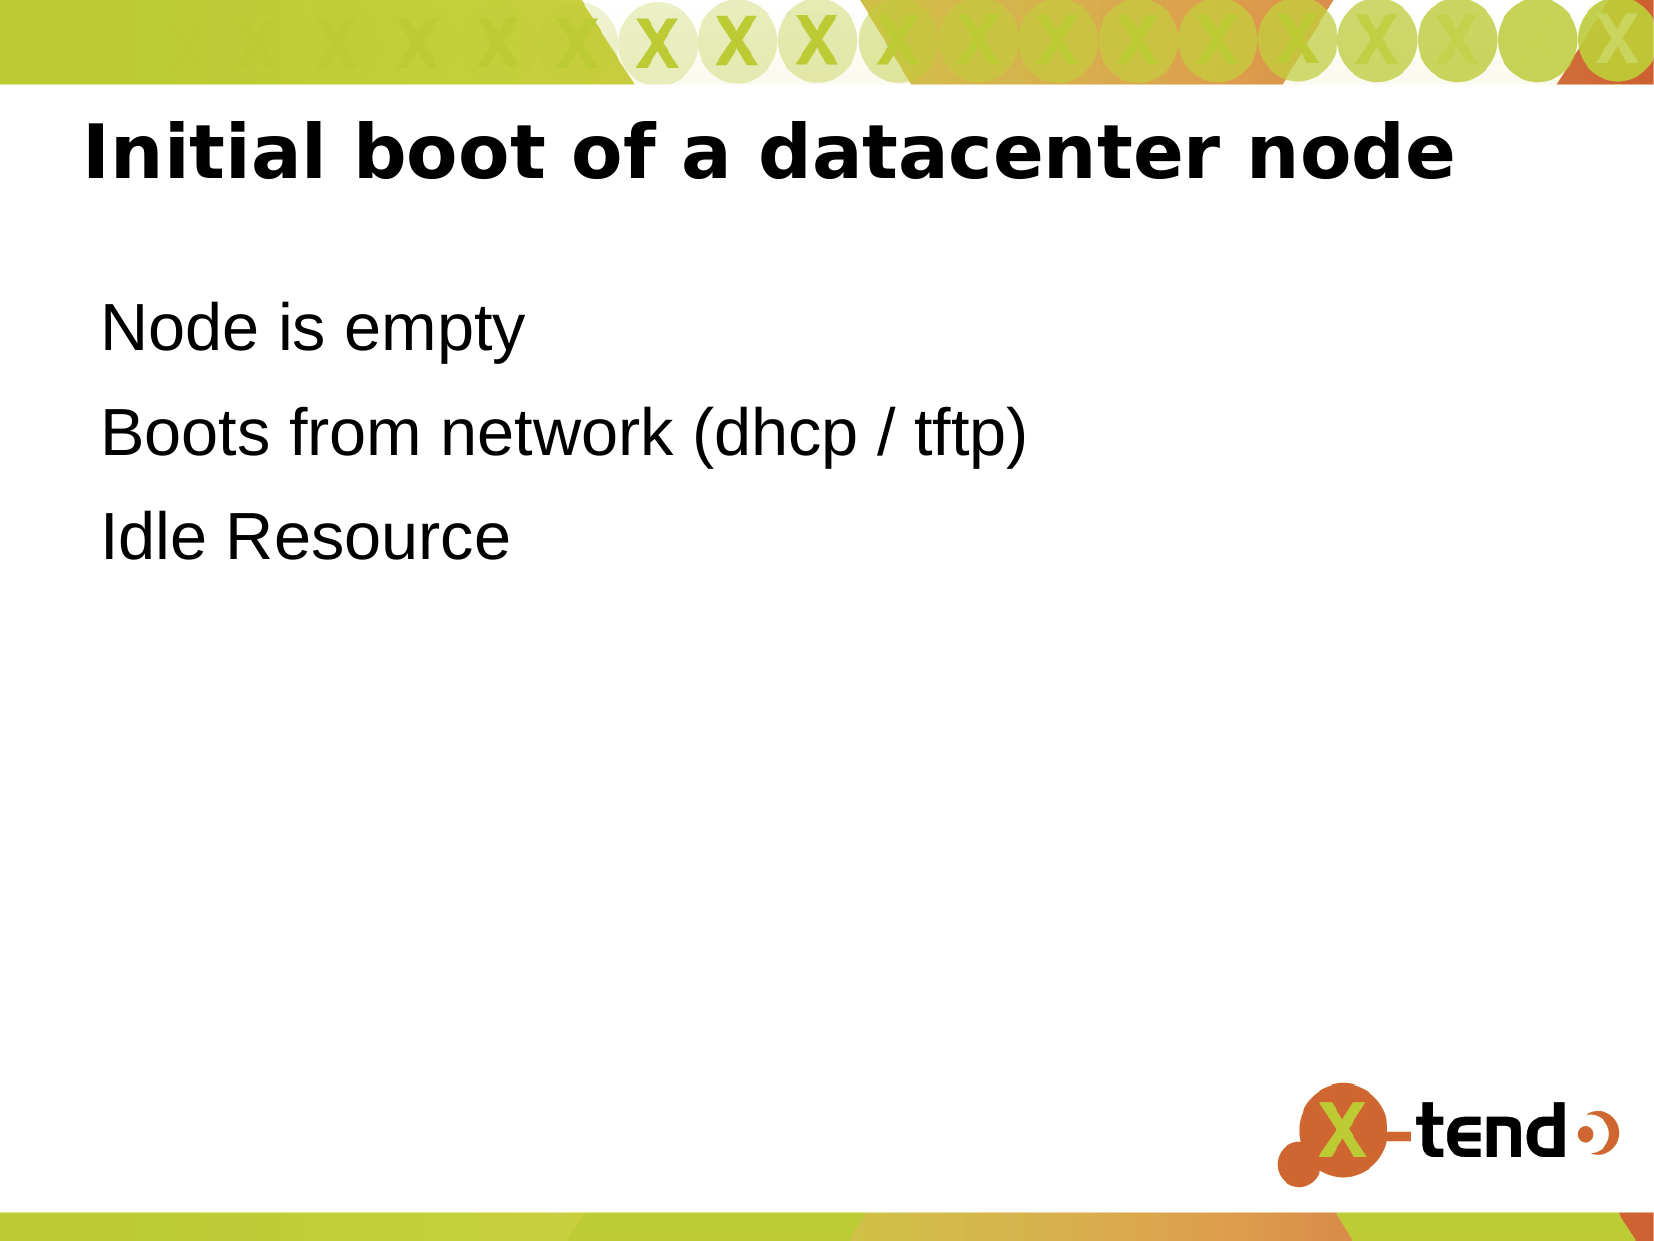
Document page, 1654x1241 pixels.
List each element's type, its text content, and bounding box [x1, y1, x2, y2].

title Initial boot of a datacenter node [82, 49, 1571, 257]
picture [0, 0, 1654, 1241]
list Node is empty Boots from network (dhcp / tftp) Idle Resource [82, 290, 1571, 1109]
